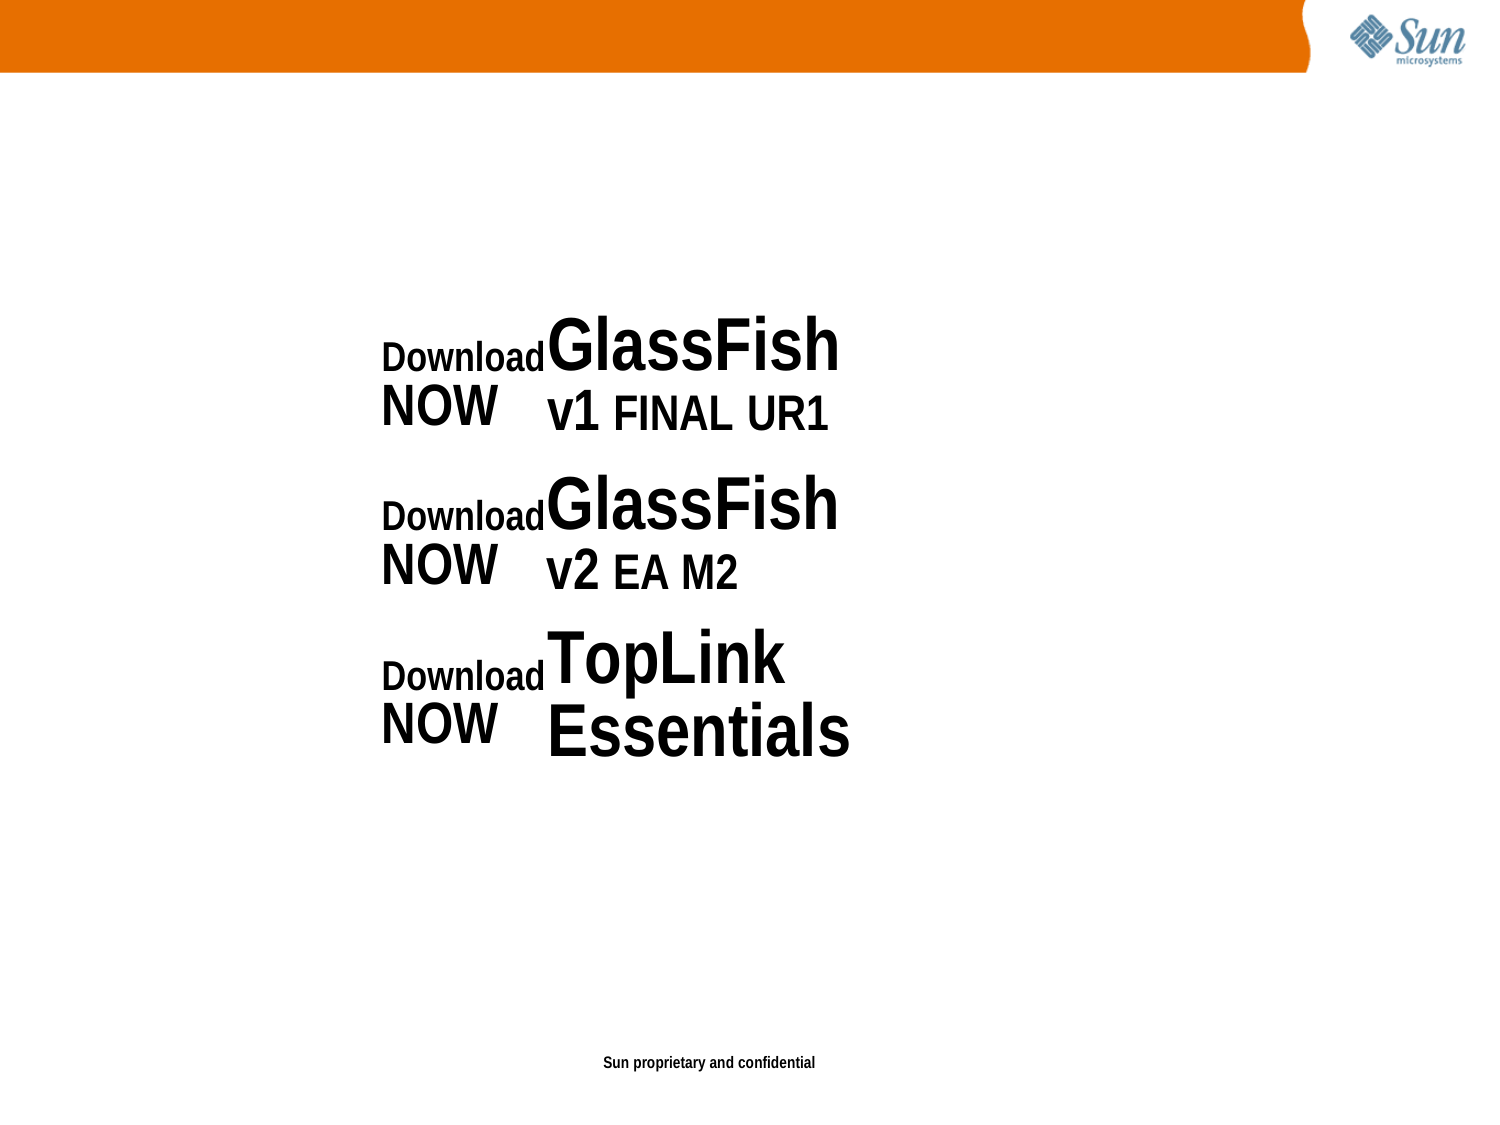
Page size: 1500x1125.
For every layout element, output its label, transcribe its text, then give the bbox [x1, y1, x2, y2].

text_box Download NOW [381, 498, 546, 603]
text_box Download NOW [381, 657, 546, 763]
text_box TopLink Essentials [547, 624, 846, 784]
text_box GlassFish v2 EA M2 [546, 471, 836, 614]
text_box GlassFish v1 FINAL UR1 [547, 311, 836, 455]
picture [0, 0, 1500, 75]
text_box Download NOW [381, 339, 546, 444]
